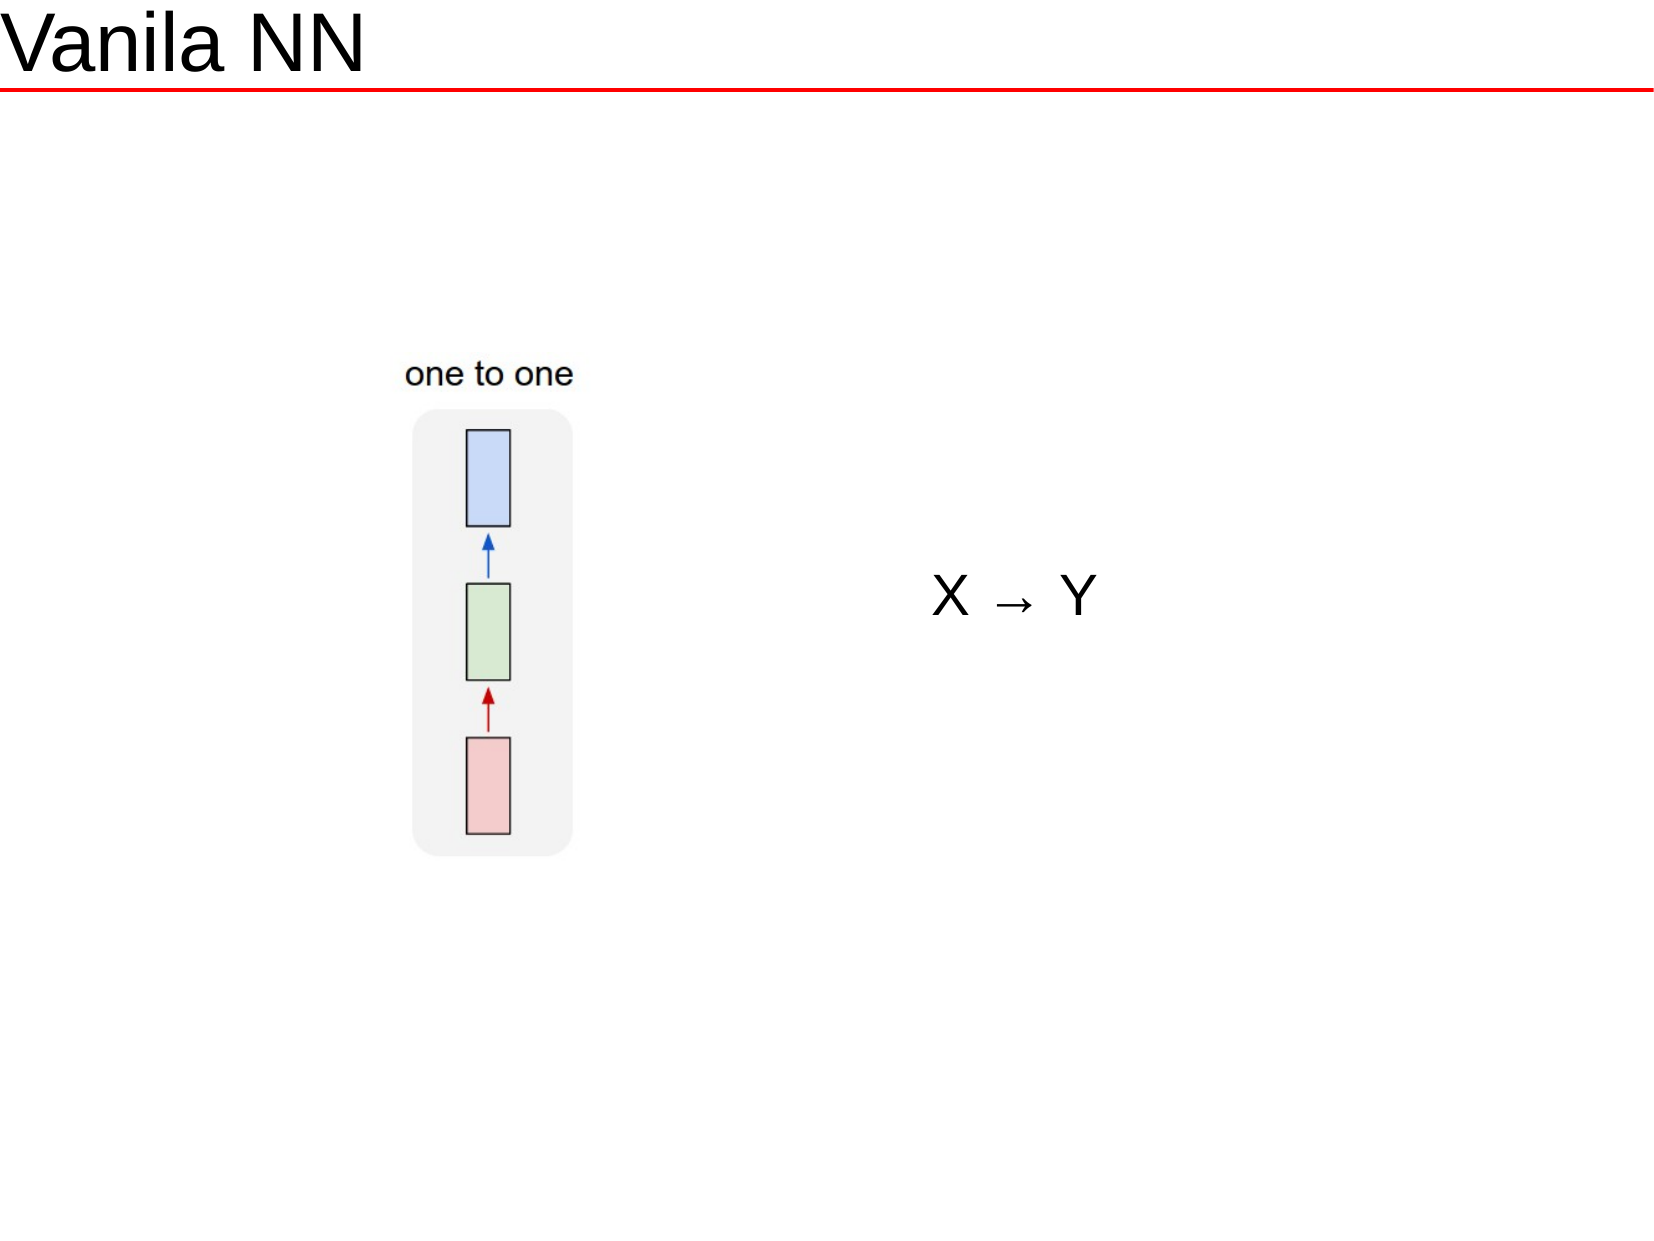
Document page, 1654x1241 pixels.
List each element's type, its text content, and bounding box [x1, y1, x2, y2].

title Vanila NN [0, 0, 1489, 90]
text_box X → Y [900, 555, 1654, 635]
picture [389, 352, 614, 871]
